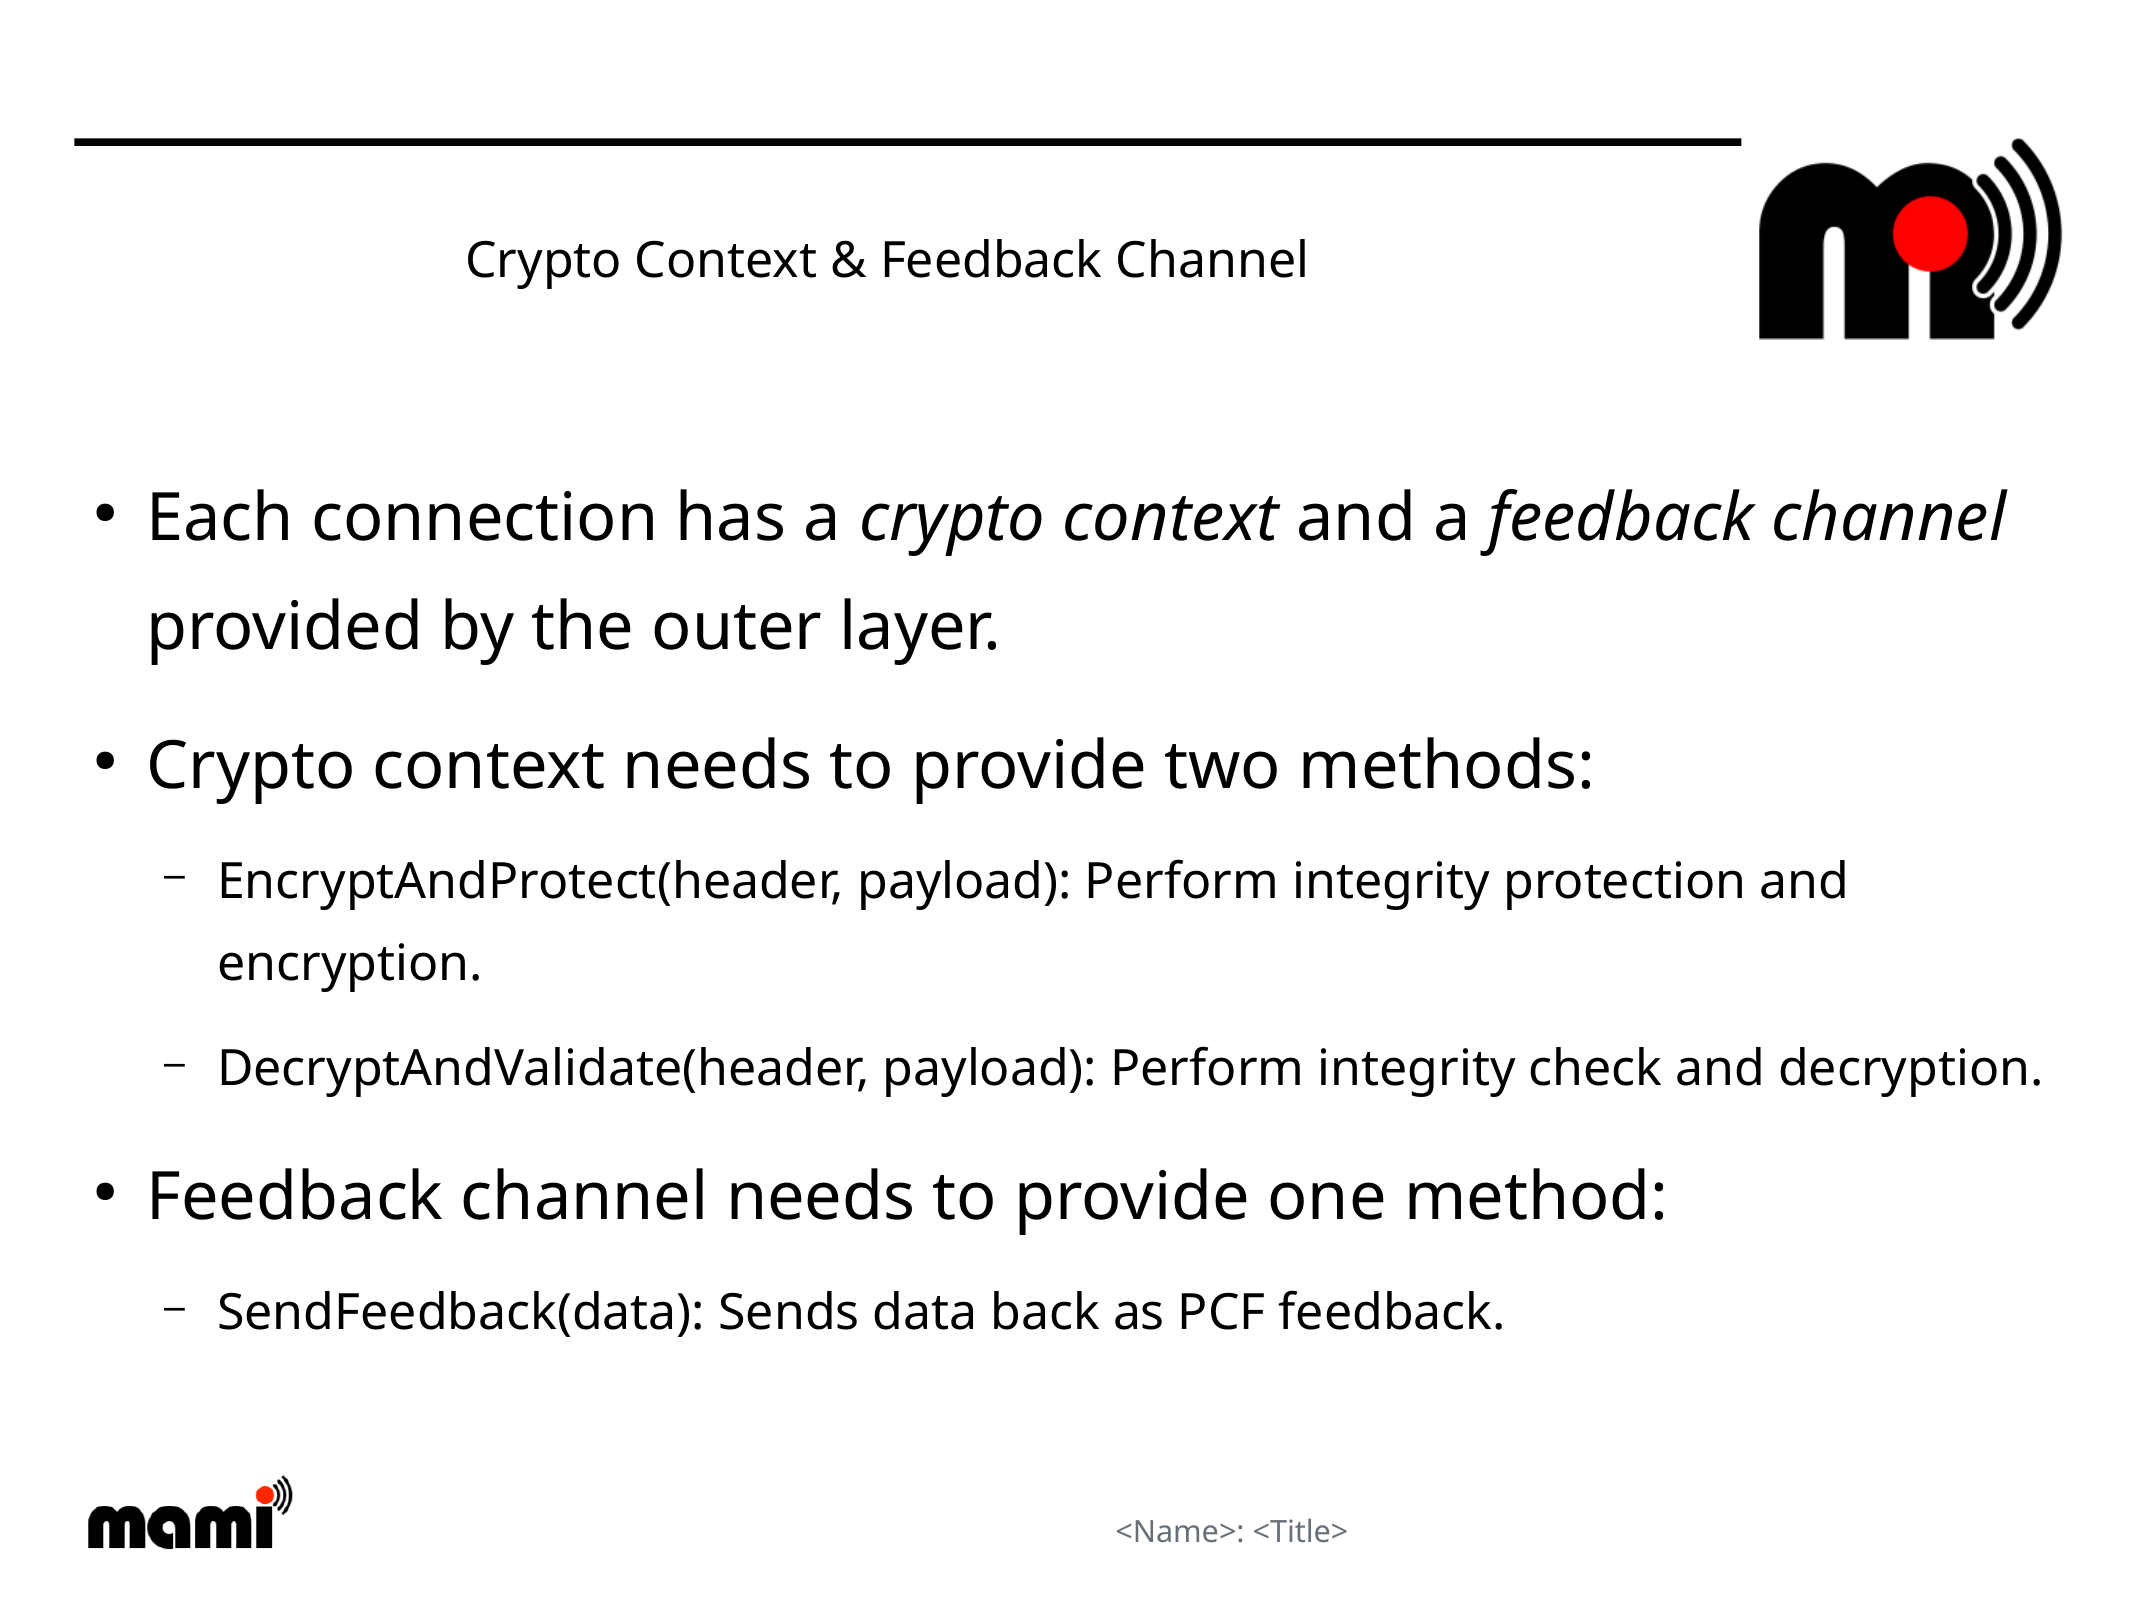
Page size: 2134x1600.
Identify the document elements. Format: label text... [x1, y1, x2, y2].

picture [86, 1473, 294, 1552]
list Each connection has a crypto context and a feedback channel provided by the outer layer. Crypto context needs to provide two methods: EncryptAndProtect(header, payload): Perform integrity protection and encryption. DecryptAndValidate(header, payload): Perform integrity check and decryption. Feedback channel needs to provide one method: SendFeedback(data): Sends data back as PCF feedback. [75, 451, 2053, 1462]
picture [1758, 138, 2065, 340]
title Crypto Context & Feedback Channel [75, 144, 1700, 372]
